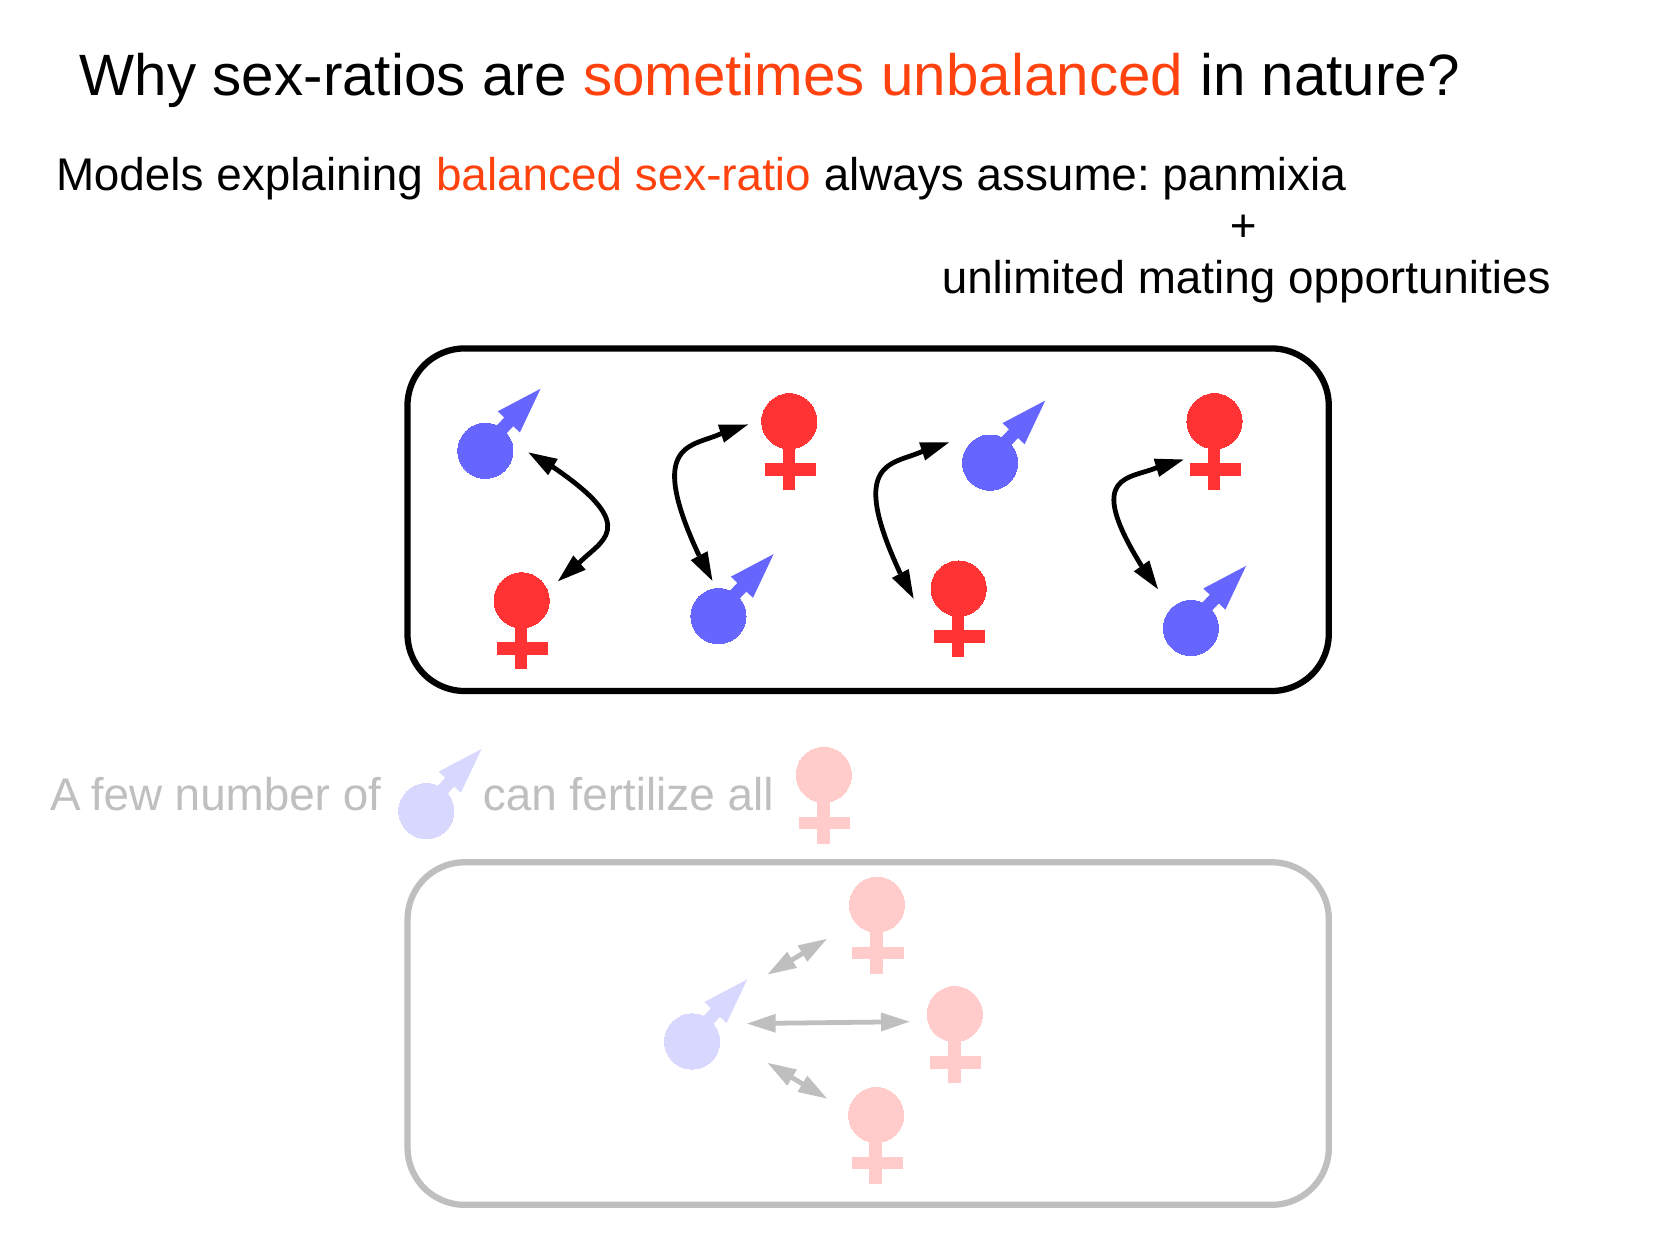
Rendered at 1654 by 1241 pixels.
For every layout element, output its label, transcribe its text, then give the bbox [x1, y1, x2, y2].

text_box [407, 348, 1329, 692]
text_box [23, 720, 1654, 1223]
text_box Models explaining balanced sex-ratio always assume: panmixia + unlimited mating opportunities [41, 141, 1567, 311]
text_box Why sex-ratios are sometimes unbalanced in nature? [64, 35, 1476, 116]
